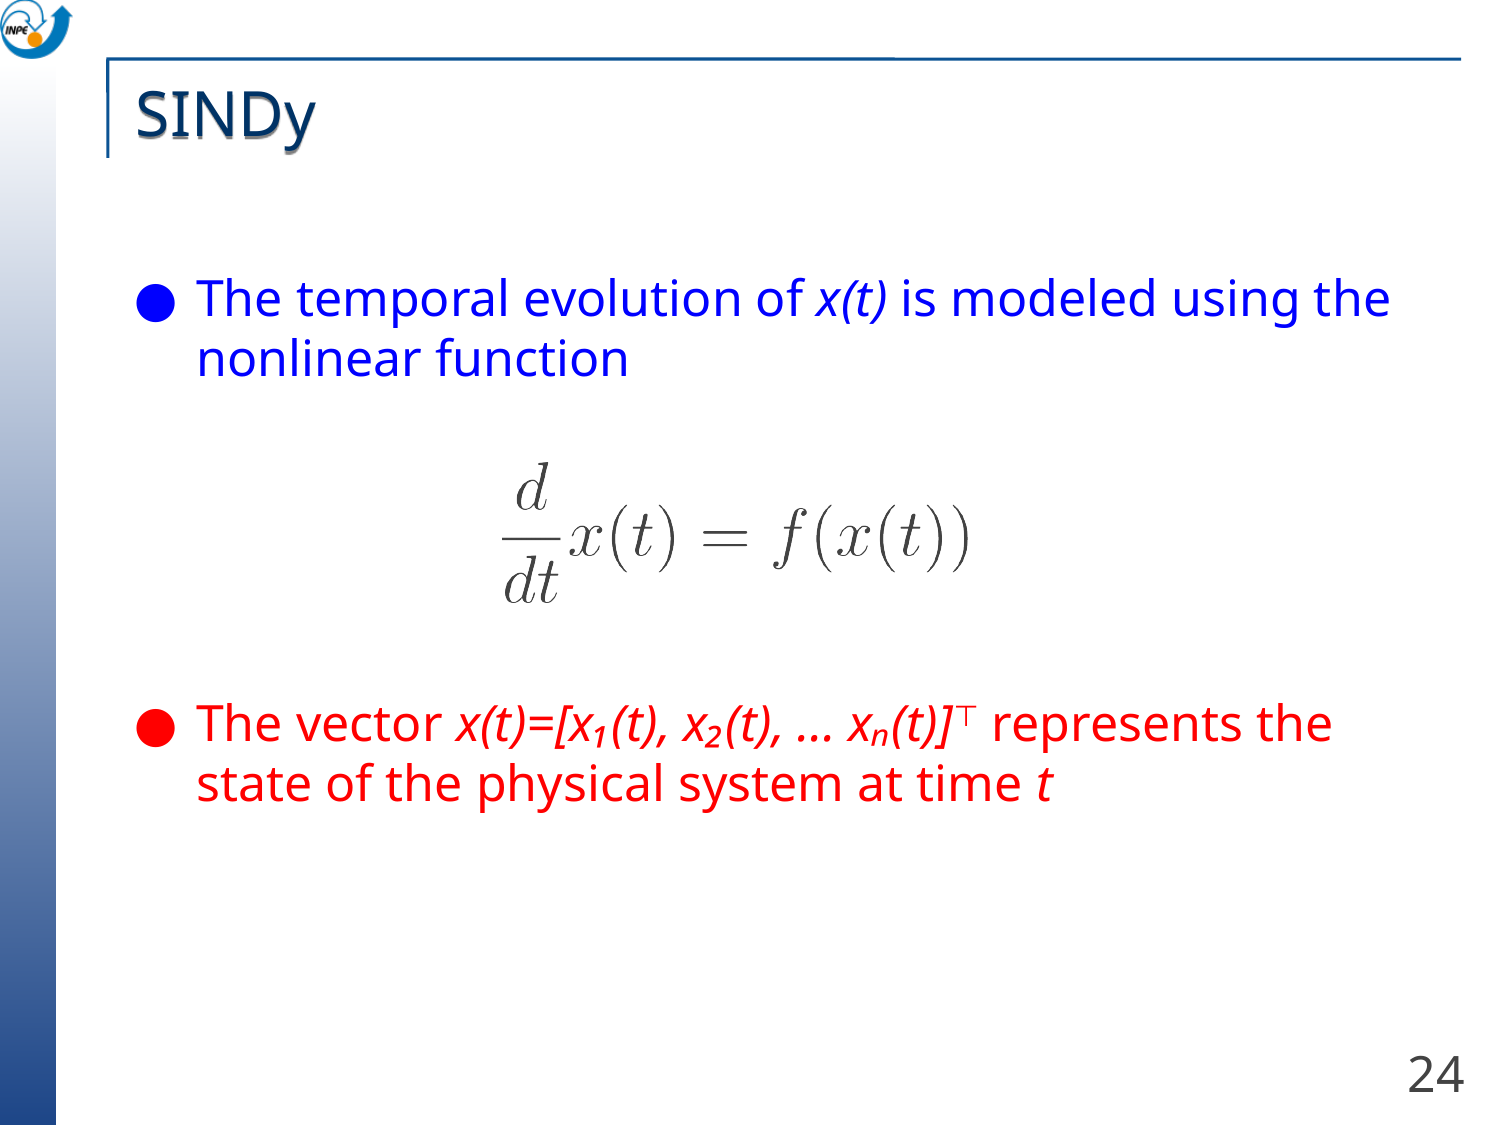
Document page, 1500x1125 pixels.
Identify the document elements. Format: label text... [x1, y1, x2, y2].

picture [0, 0, 73, 59]
picture [502, 462, 968, 603]
list The temporal evolution of x(t) is modeled using the nonlinear function The vector x(t)=[x₁(t), x₂(t), ... xₙ(t)]⊤ represents the state of the physical system at time t [106, 252, 1465, 1050]
title SINDy [106, 59, 1465, 181]
slide_number 1 [1389, 1033, 1480, 1120]
